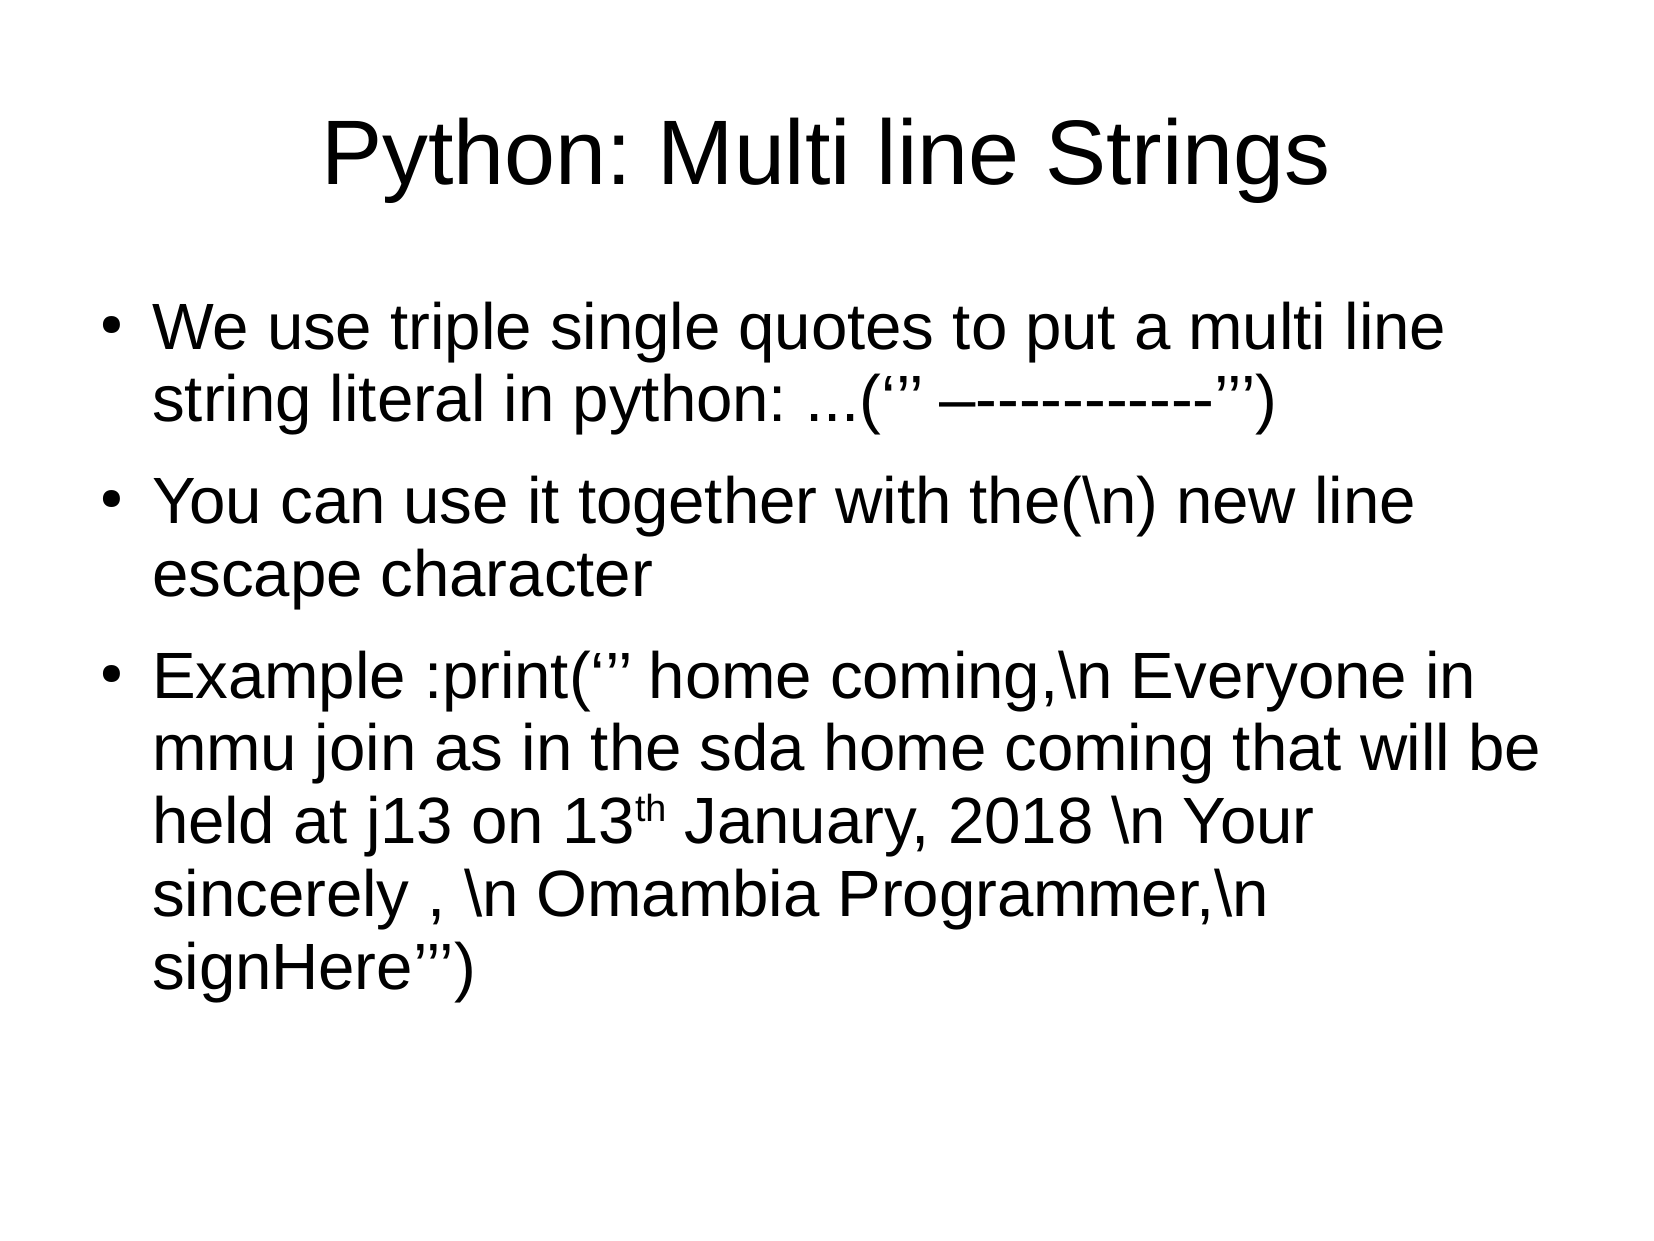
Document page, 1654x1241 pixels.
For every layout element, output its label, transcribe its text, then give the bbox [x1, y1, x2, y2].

title Python: Multi line Strings [82, 49, 1571, 257]
list We use triple single quotes to put a multi line string literal in python: ...(‘’’ –-----------’’’) You can use it together with the(\n) new line escape character Example :print(‘’’ home coming,\n Everyone in mmu join as in the sda home coming that will be held at j13 on 13th January, 2018 \n Your sincerely , \n Omambia Programmer,\n signHere’’’) [82, 290, 1571, 1010]
